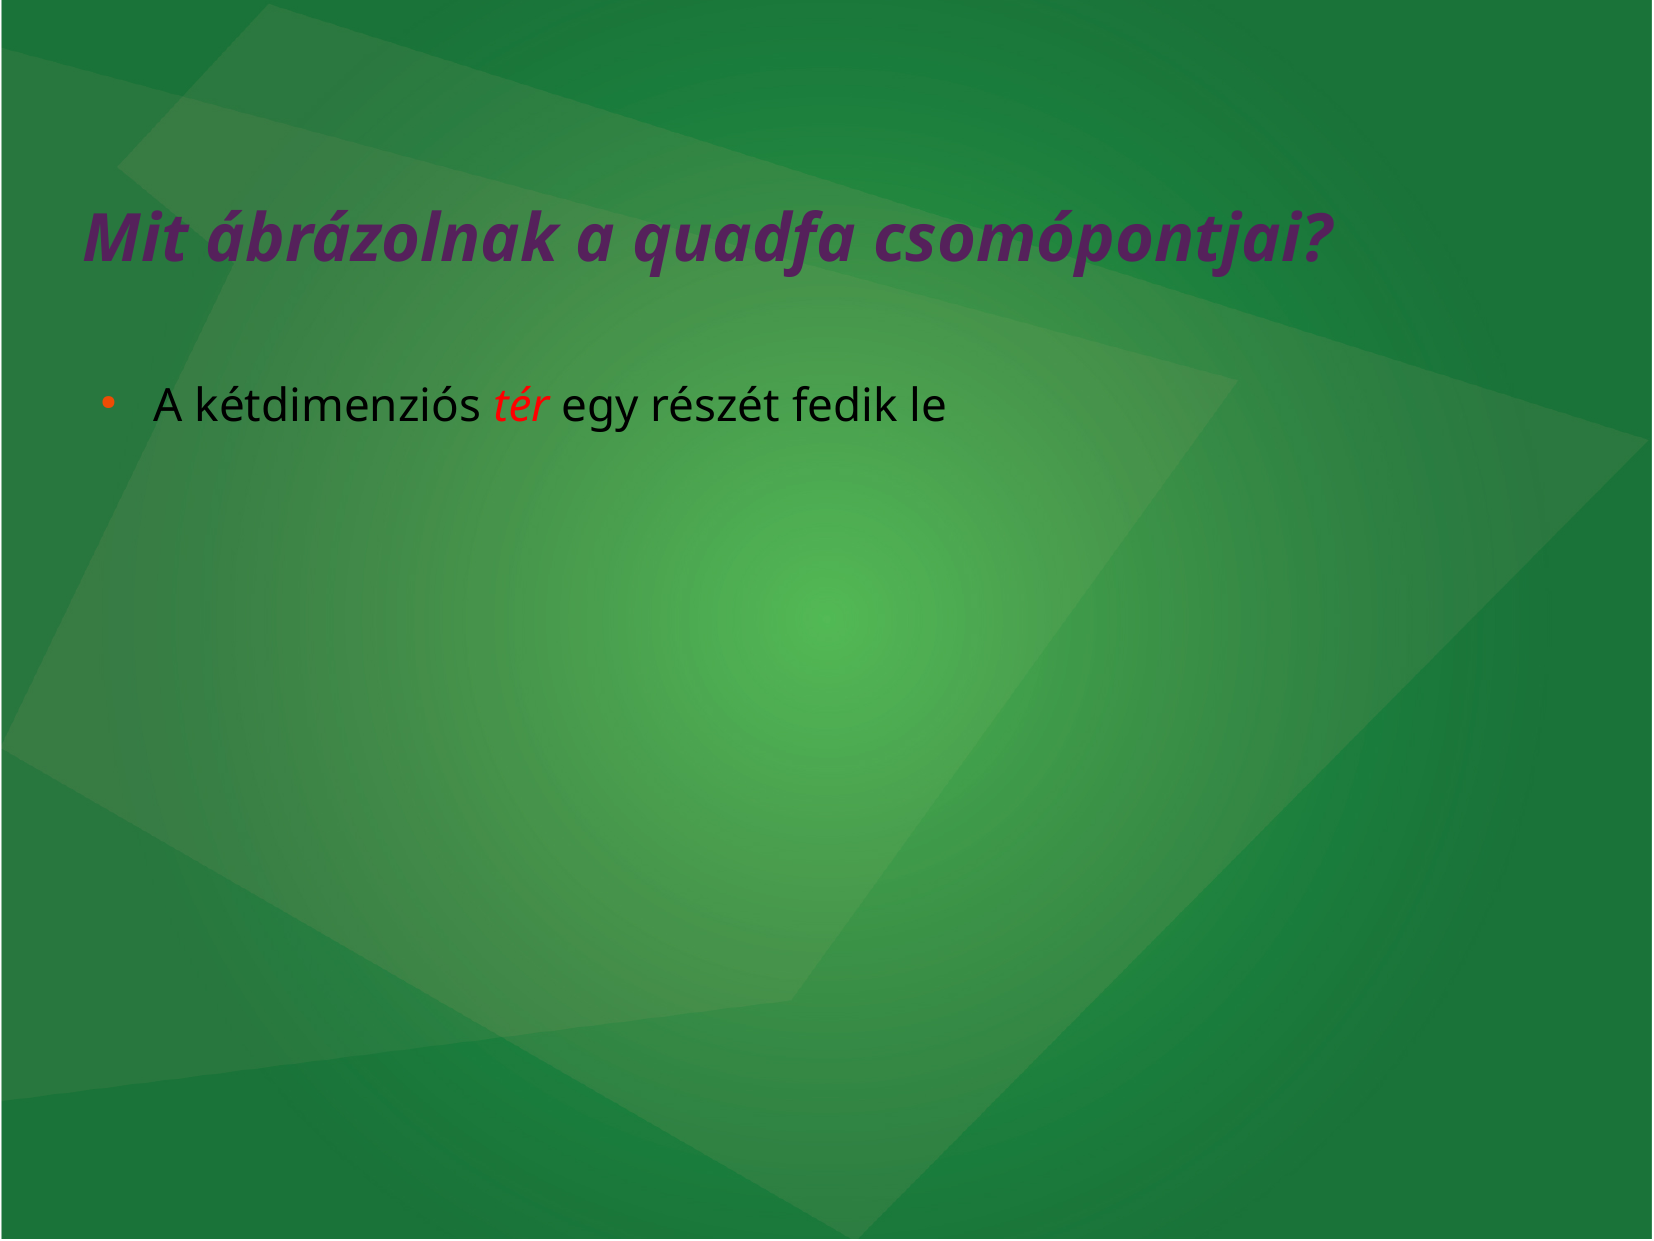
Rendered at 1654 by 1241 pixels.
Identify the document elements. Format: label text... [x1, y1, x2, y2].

list A kétdimenziós tér egy részét fedik le [82, 372, 1571, 1093]
title Mit ábrázolnak a quadfa csomópontjai? [82, 132, 1571, 340]
picture [0, 0, 1652, 1241]
